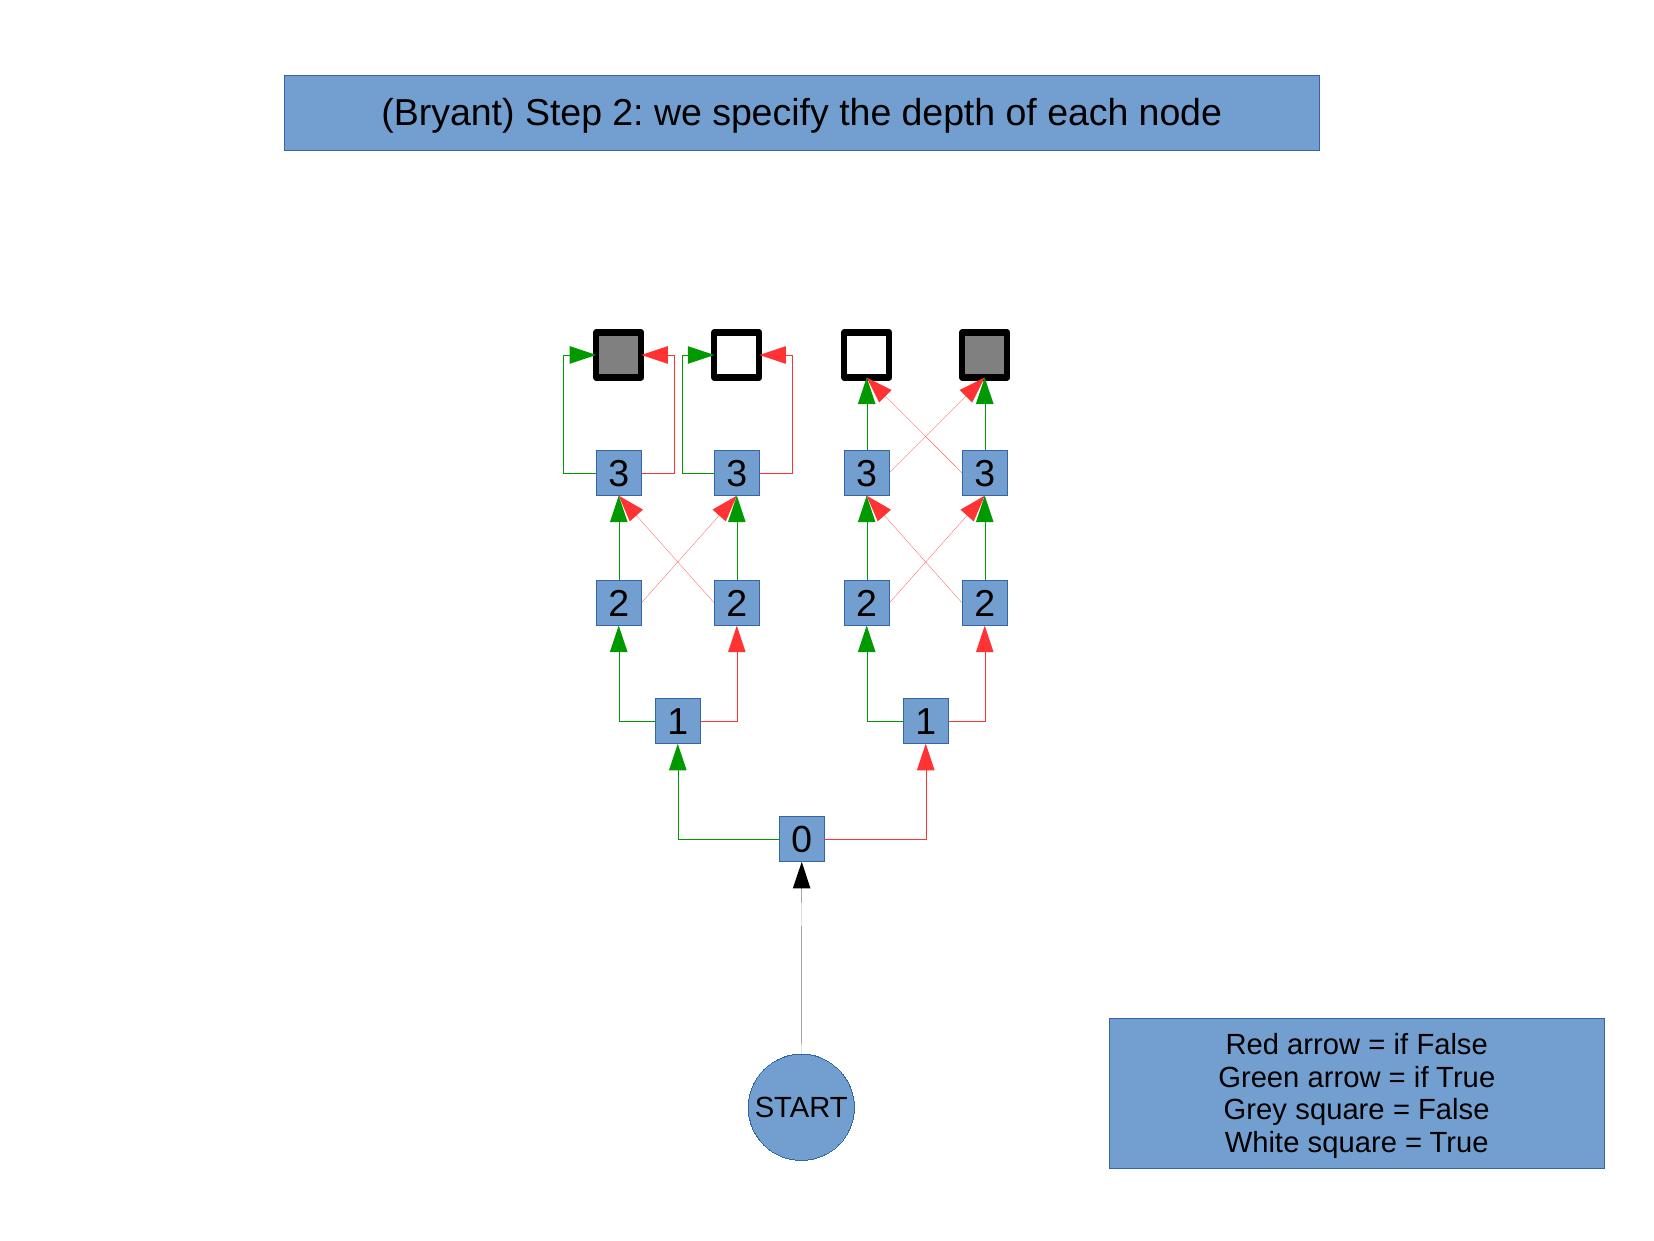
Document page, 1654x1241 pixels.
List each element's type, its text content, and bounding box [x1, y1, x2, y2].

text_box [714, 332, 760, 378]
text_box START [748, 1054, 855, 1161]
text_box 1 [903, 698, 949, 744]
text_box 2 [844, 580, 890, 626]
text_box [596, 332, 642, 378]
text_box (Bryant) Step 2: we specify the depth of each node [284, 75, 1320, 151]
text_box 2 [962, 580, 1008, 626]
text_box 2 [714, 580, 760, 626]
text_box 1 [655, 698, 701, 744]
text_box [844, 332, 890, 378]
text_box 3 [962, 450, 1008, 496]
text_box 0 [779, 816, 825, 862]
text_box [962, 332, 1008, 378]
text_box Red arrow = if False Green arrow = if True Grey square = False White square = True [1109, 1018, 1605, 1169]
text_box 3 [714, 450, 760, 496]
text_box 2 [596, 580, 642, 626]
text_box 3 [596, 450, 642, 496]
text_box 3 [844, 450, 890, 496]
